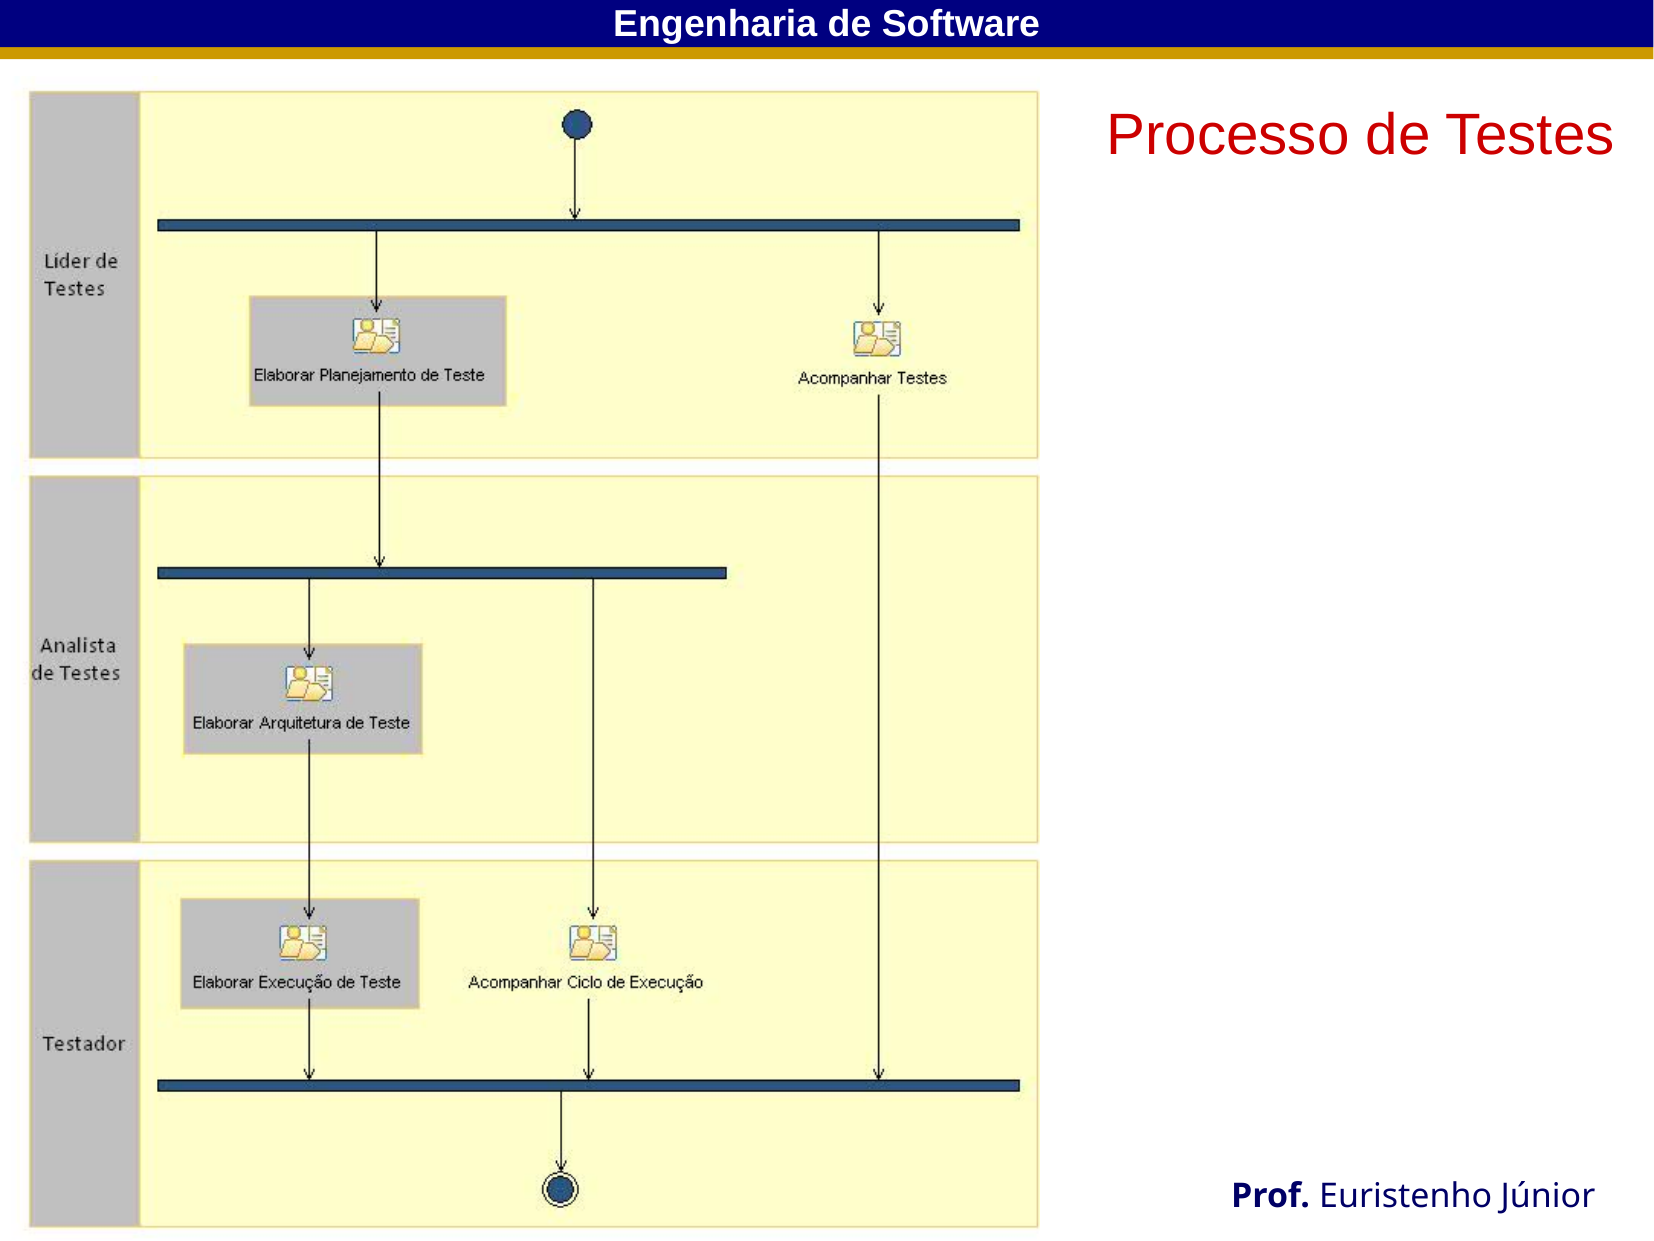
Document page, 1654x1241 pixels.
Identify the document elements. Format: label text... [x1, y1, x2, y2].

picture [11, 76, 1040, 1240]
text_box [0, 48, 1654, 60]
text_box Engenharia de Software [0, 0, 1654, 48]
text_box Processo de Testes [1091, 94, 1630, 201]
text_box Prof. Euristenho Júnior [1216, 1163, 1654, 1224]
